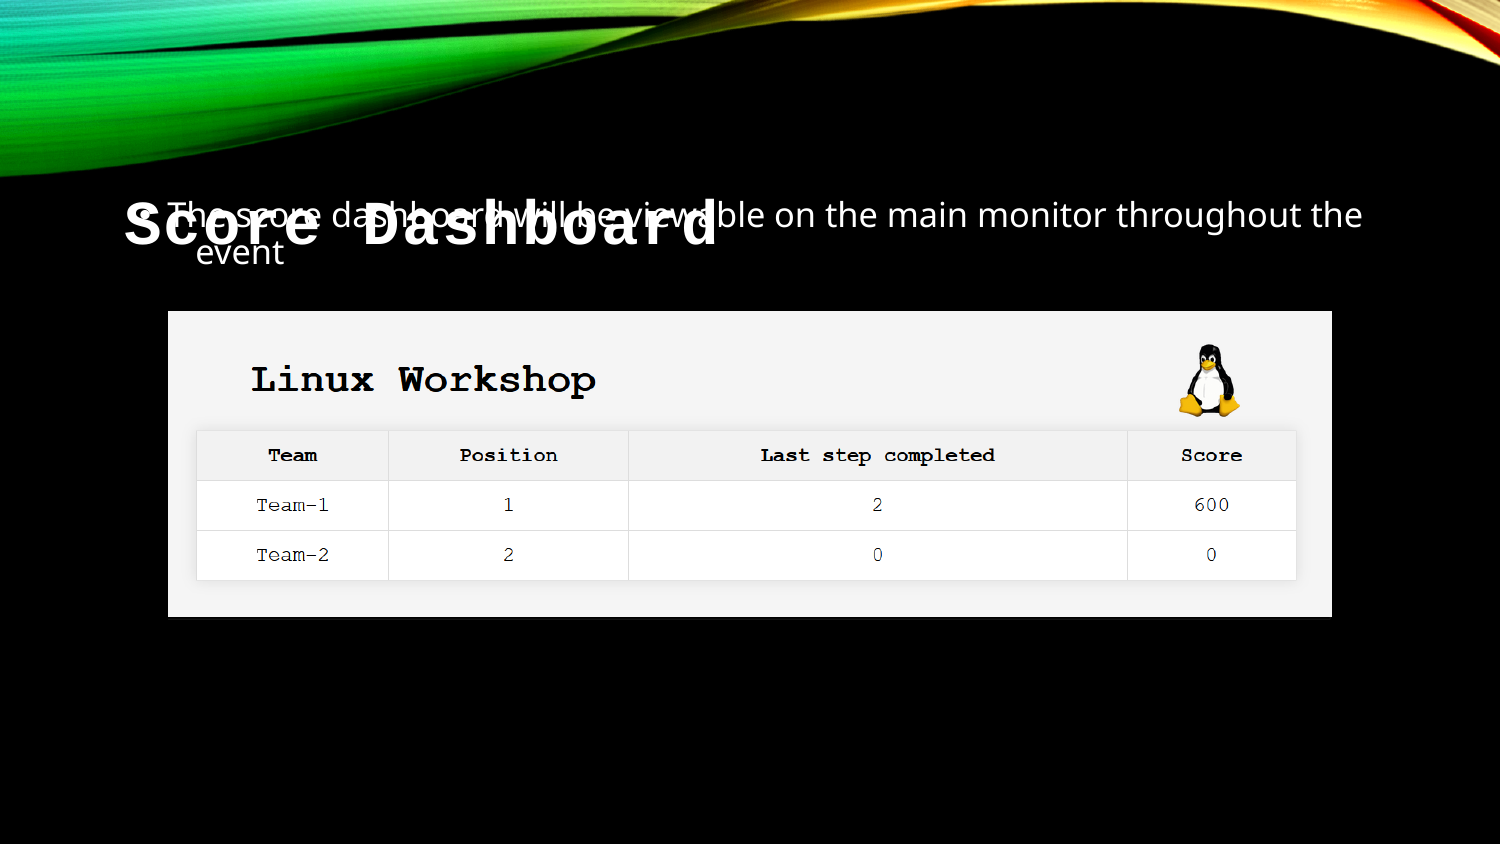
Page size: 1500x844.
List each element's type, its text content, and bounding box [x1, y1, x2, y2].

list The score dashboard will be viewable on the main monitor throughout the event [124, 190, 1468, 739]
list Score Dashboard [124, 64, 1466, 145]
picture [168, 311, 1332, 617]
